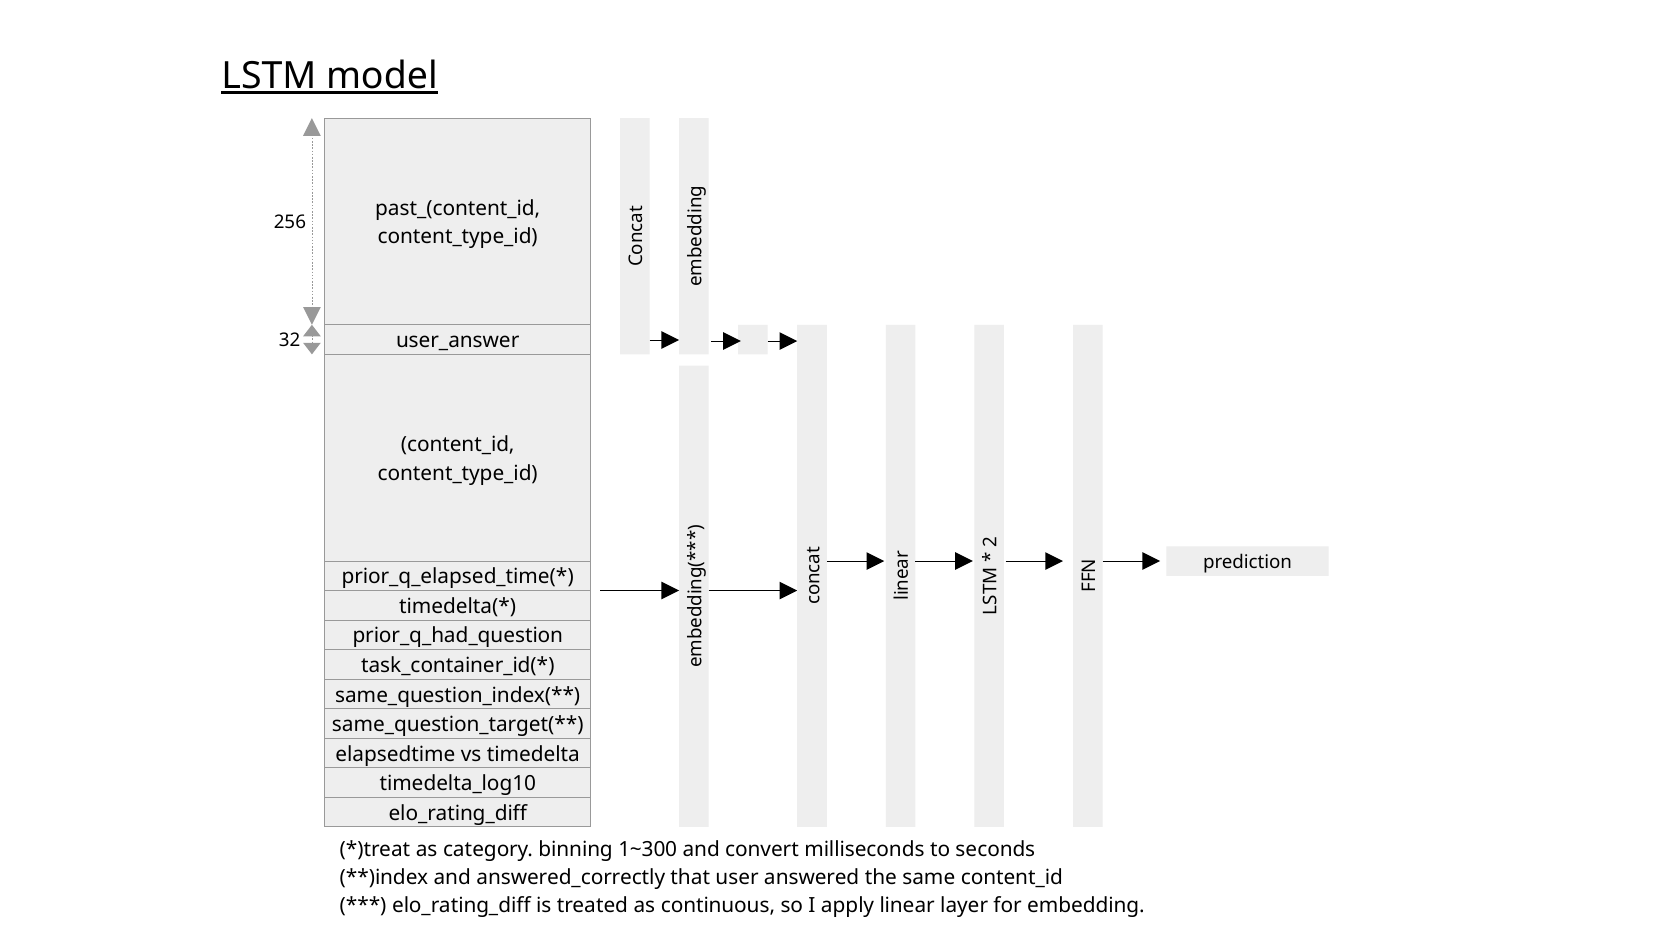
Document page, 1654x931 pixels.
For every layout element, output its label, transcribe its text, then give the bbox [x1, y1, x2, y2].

text_box LSTM model [206, 29, 886, 119]
text_box embedding(***) [679, 365, 709, 827]
text_box timedelta(*) [324, 590, 591, 620]
text_box 32 [267, 324, 312, 355]
text_box task_container_id(*) [324, 649, 591, 679]
text_box 256 [267, 206, 312, 237]
text_box [738, 324, 768, 355]
text_box elo_rating_diff [324, 798, 591, 826]
text_box linear [885, 324, 916, 827]
text_box embedding [679, 118, 709, 355]
text_box past_(content_id, content_type_id) [324, 118, 591, 325]
text_box prior_q_had_question [324, 620, 591, 649]
text_box user_answer [324, 325, 591, 355]
text_box same_question_target(**) [324, 708, 591, 738]
text_box elapsedtime vs timedelta [324, 738, 591, 767]
text_box same_question_index(**) [324, 679, 591, 708]
text_box (*)treat as category. binning 1~300 and convert milliseconds to seconds (**)index and answered_correctly that user answered the same content_id (***) elo_rating_diff is treated as continuous, so I apply linear layer for embedding. [324, 826, 1388, 916]
text_box concat [797, 324, 827, 827]
text_box Concat [620, 118, 650, 355]
text_box LSTM * 2 [974, 324, 1004, 827]
text_box timedelta_log10 [324, 767, 591, 798]
text_box prior_q_elapsed_time(*) [324, 561, 591, 590]
text_box prediction [1166, 546, 1329, 576]
text_box FFN [1073, 324, 1103, 827]
text_box (content_id, content_type_id) [324, 355, 591, 561]
